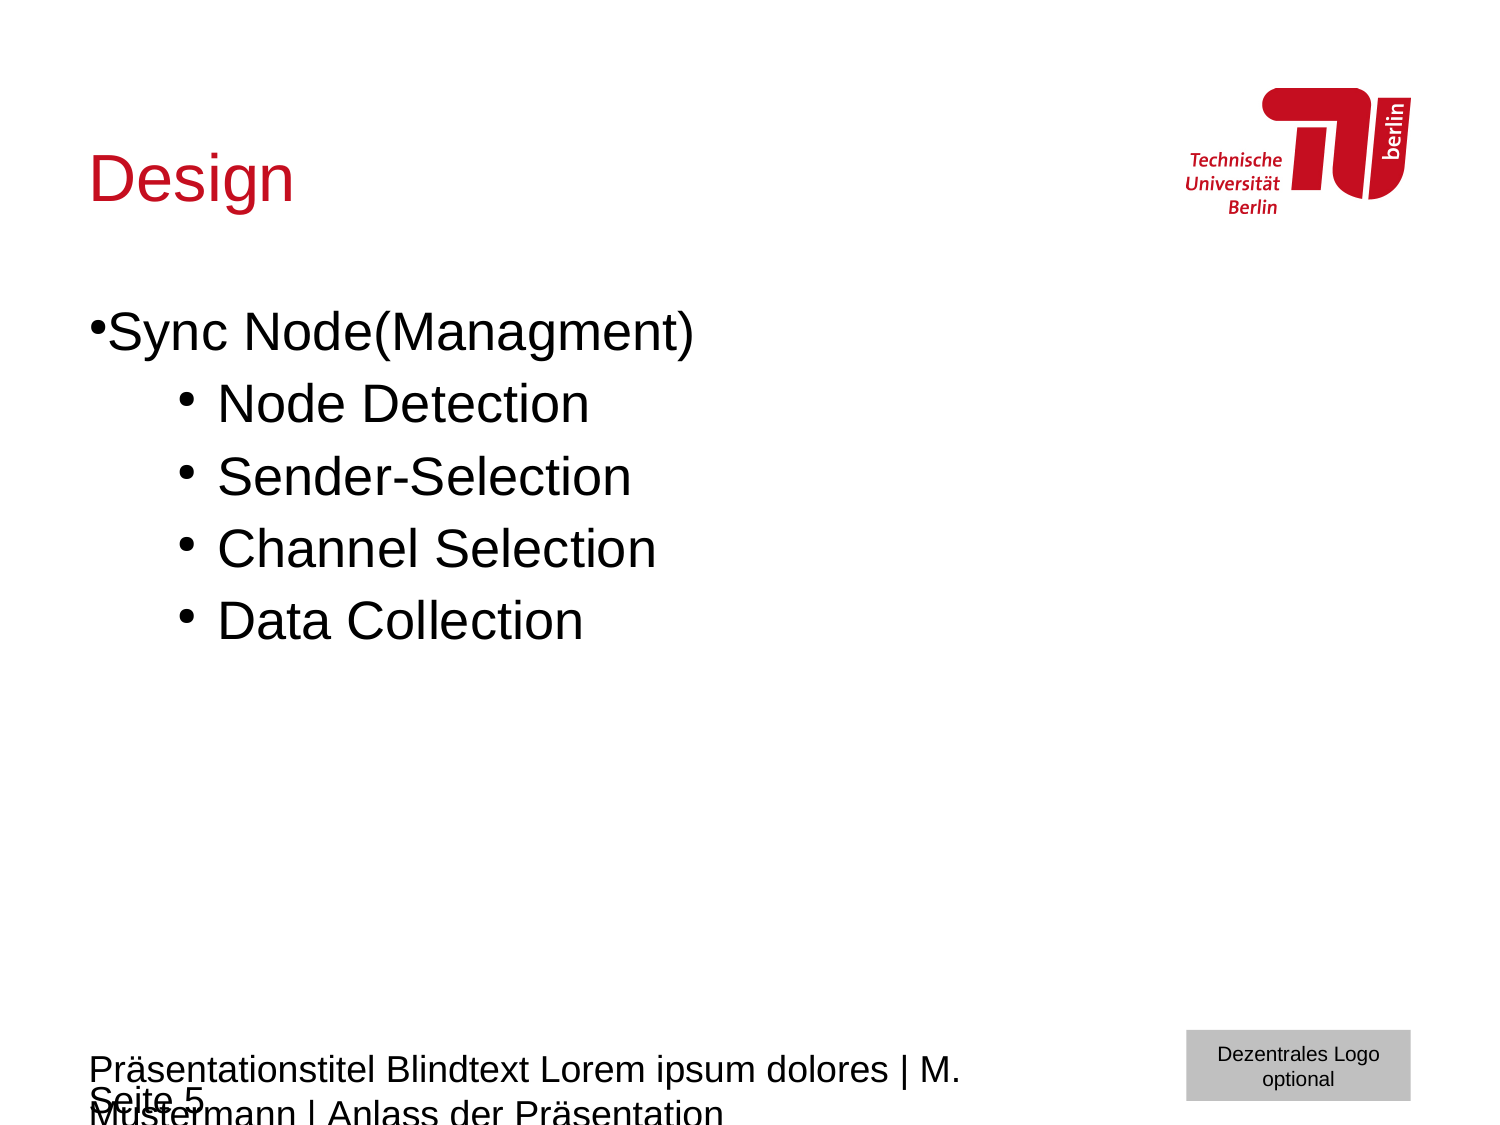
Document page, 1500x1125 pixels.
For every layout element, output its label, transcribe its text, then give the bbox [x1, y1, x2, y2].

picture [1186, 88, 1411, 120]
title Design [88, 120, 1411, 215]
list Sync Node(Managment) Node Detection Sender-Selection Channel Selection Data Collection [88, 315, 1411, 983]
